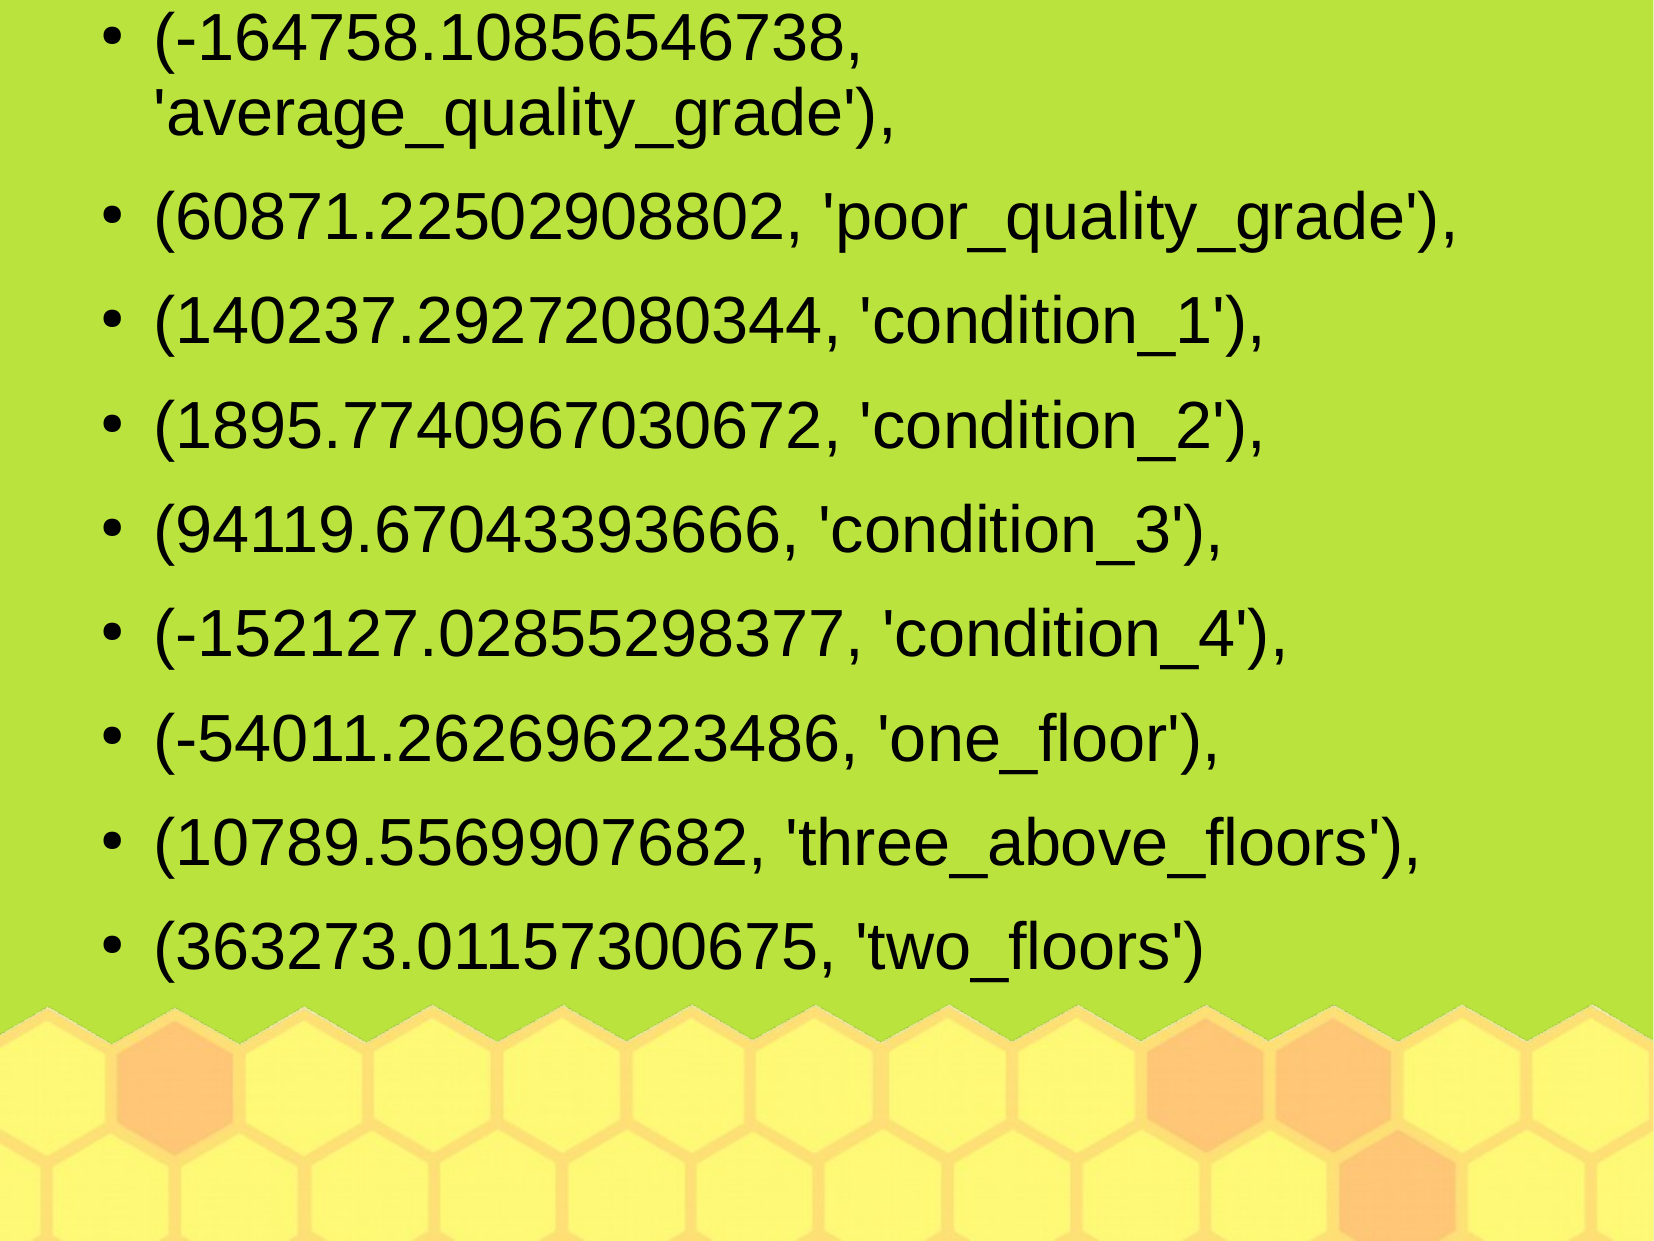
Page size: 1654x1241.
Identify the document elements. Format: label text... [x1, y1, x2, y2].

picture [0, 1001, 1654, 1241]
list (-164758.10856546738, 'average_quality_grade'), (60871.22502908802, 'poor_quality_grade'), (140237.29272080344, 'condition_1'), (1895.7740967030672, 'condition_2'), (94119.67043393666, 'condition_3'), (-152127.02855298377, 'condition_4'), (-54011.262696223486, 'one_floor'), (10789.5569907682, 'three_above_floors'), (363273.01157300675, 'two_floors') [82, 0, 1571, 1010]
